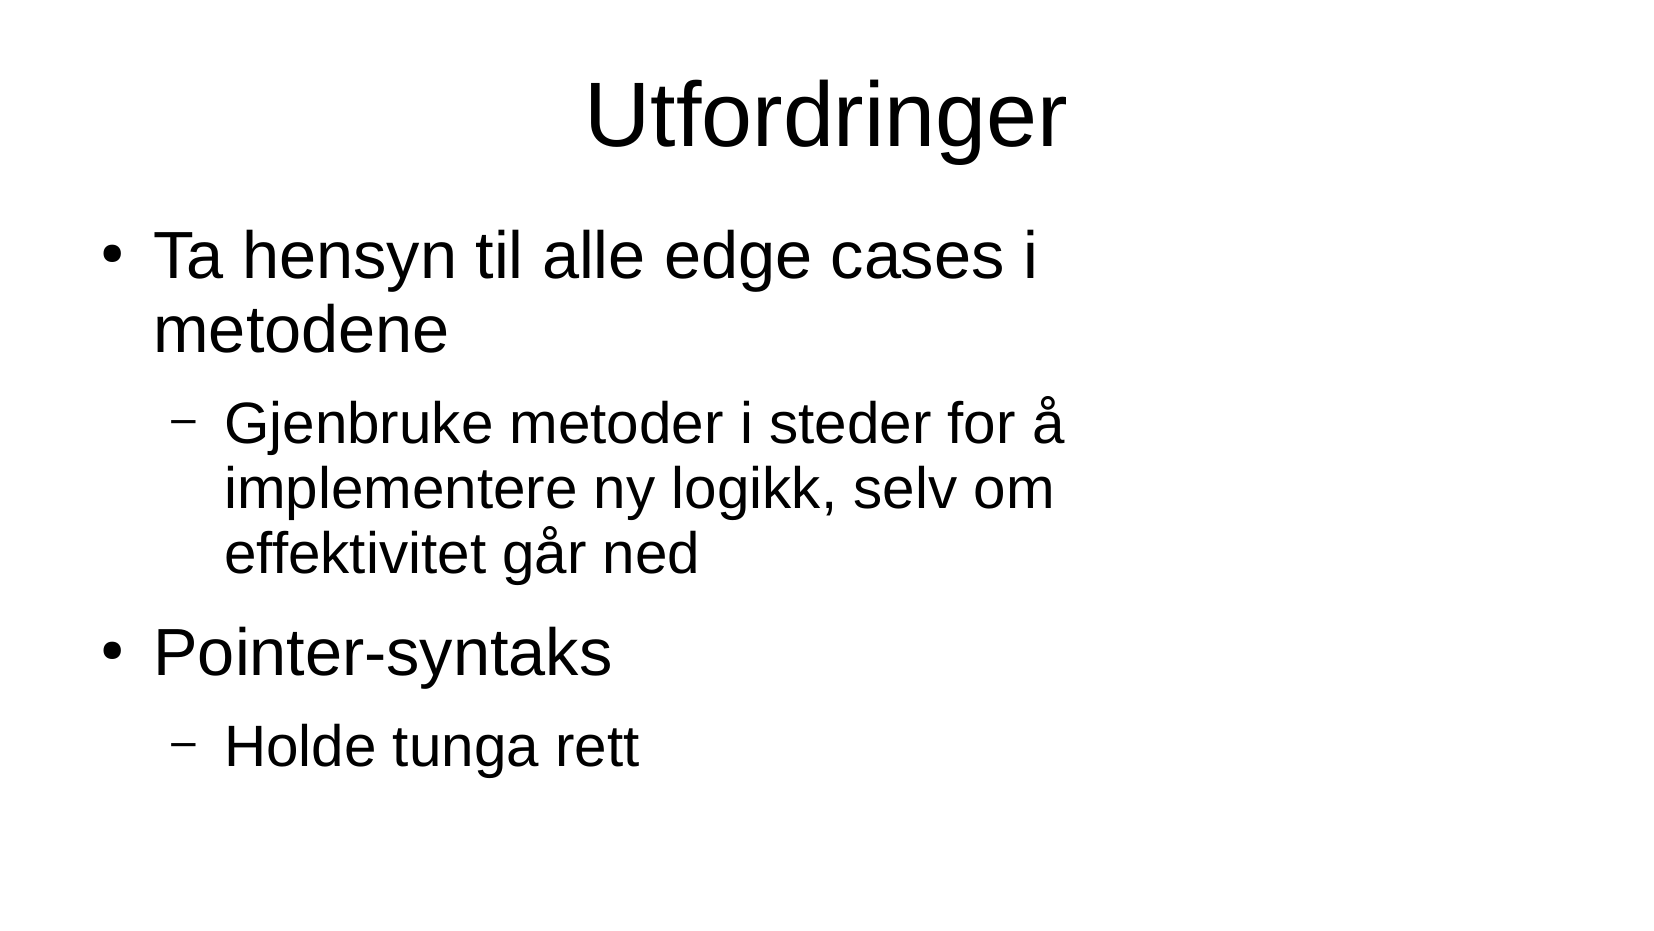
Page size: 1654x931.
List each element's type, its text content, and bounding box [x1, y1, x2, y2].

title Utfordringer [82, 37, 1571, 193]
list Ta hensyn til alle edge cases i metodene Gjenbruke metoder i steder for å implementere ny logikk, selv om effektivitet går ned Pointer-syntaks Holde tunga rett [82, 217, 1126, 901]
